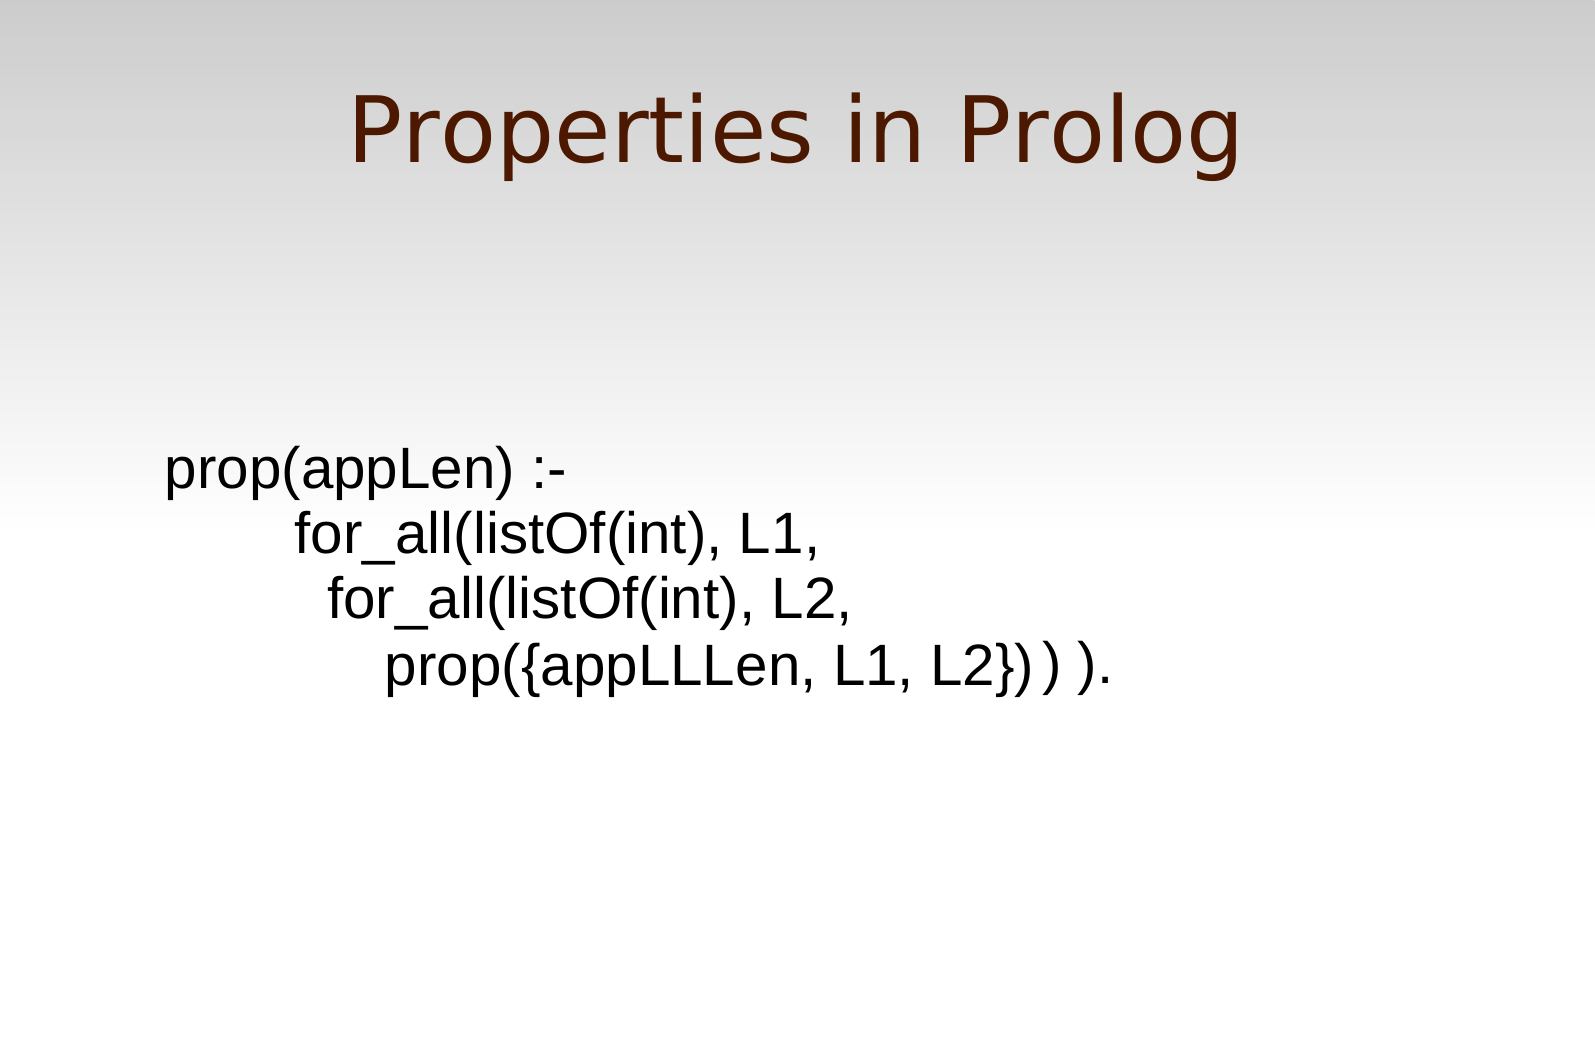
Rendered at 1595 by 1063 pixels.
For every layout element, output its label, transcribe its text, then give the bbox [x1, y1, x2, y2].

text_box prop(appLen) :- for_all(listOf(int), L1, for_all(listOf(int), L2, ) ). [150, 297, 1426, 705]
title Properties in Prolog [79, 42, 1515, 220]
